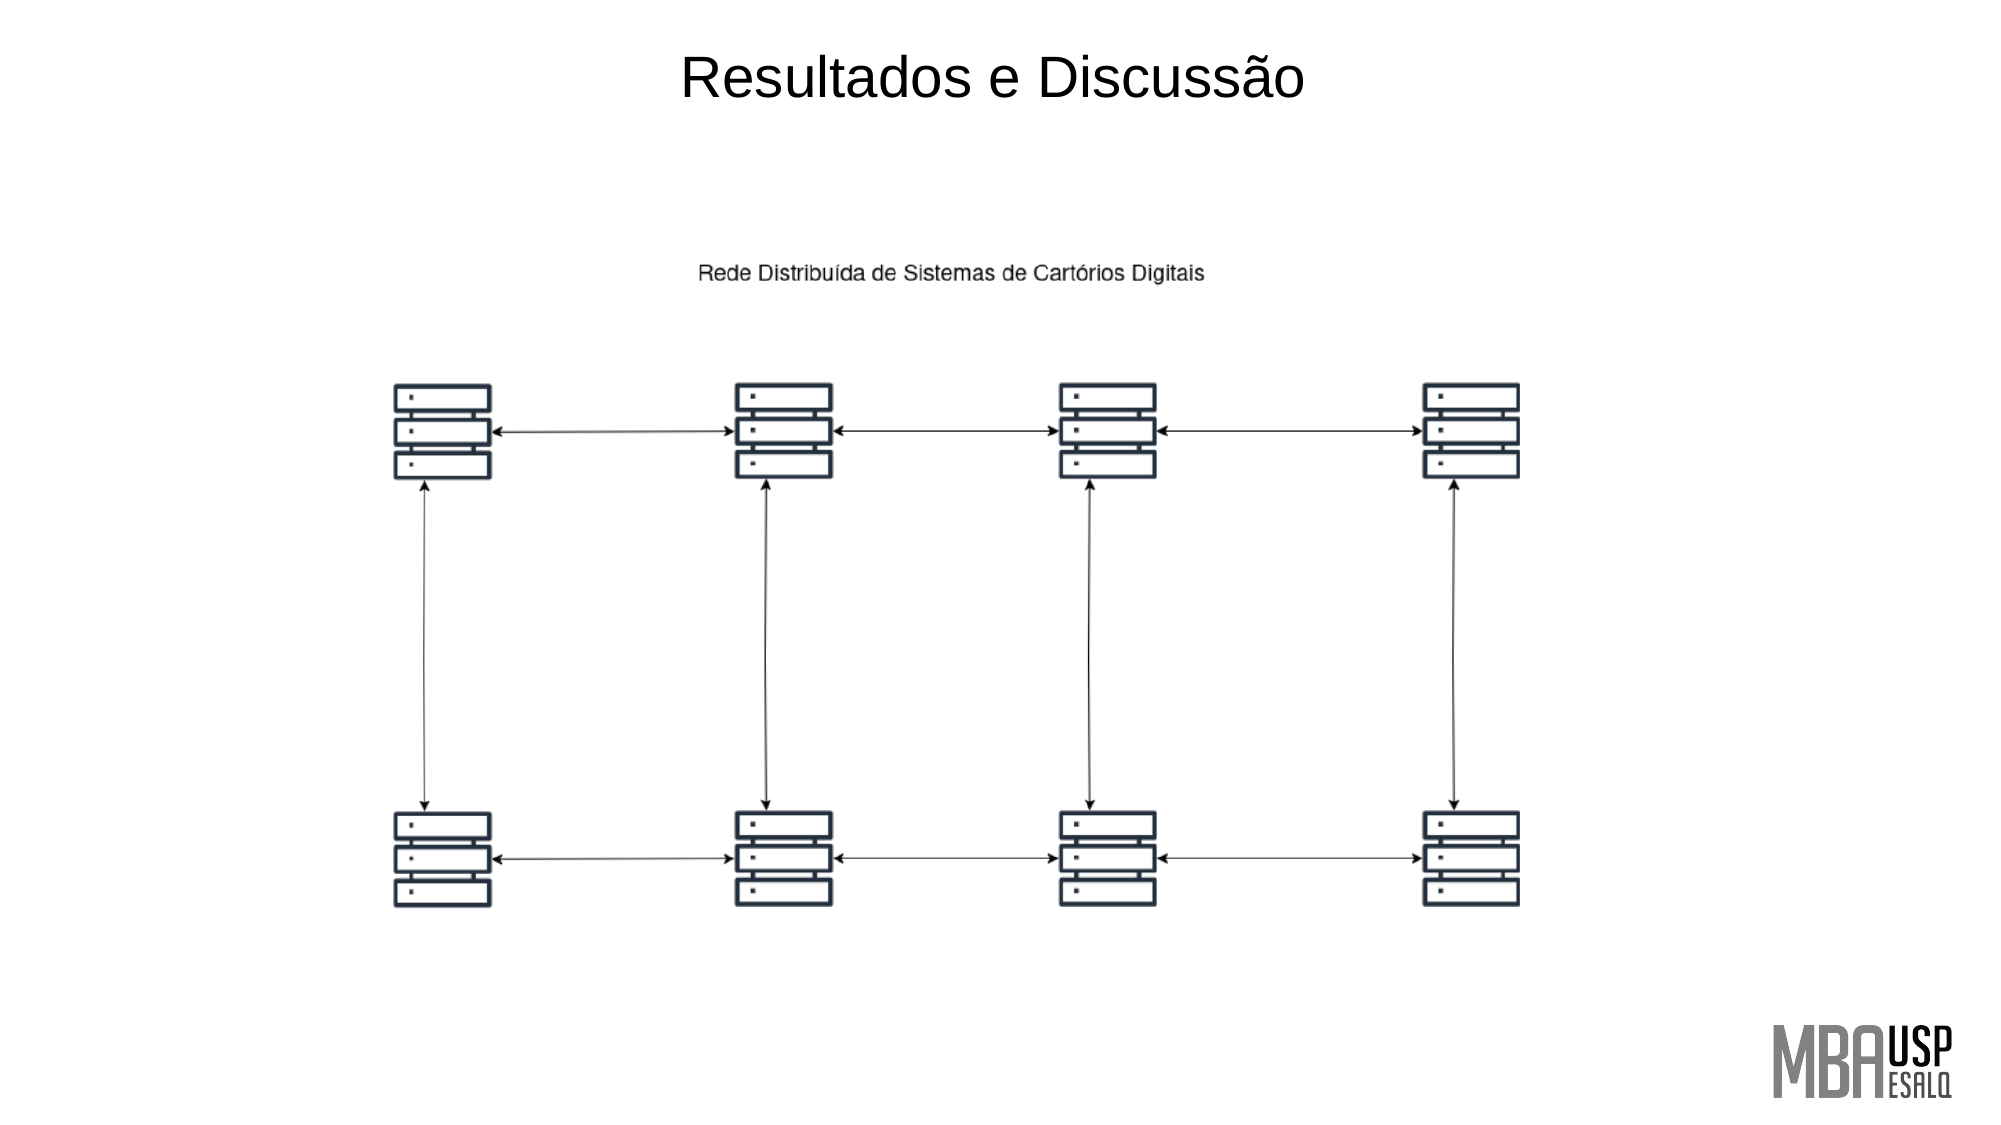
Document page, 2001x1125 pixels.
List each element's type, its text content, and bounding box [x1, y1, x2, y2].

picture [1765, 1021, 1960, 1102]
text_box [82, 150, 1951, 976]
text_box Resultados e Discussão [37, 37, 1951, 118]
picture [300, 224, 1599, 929]
